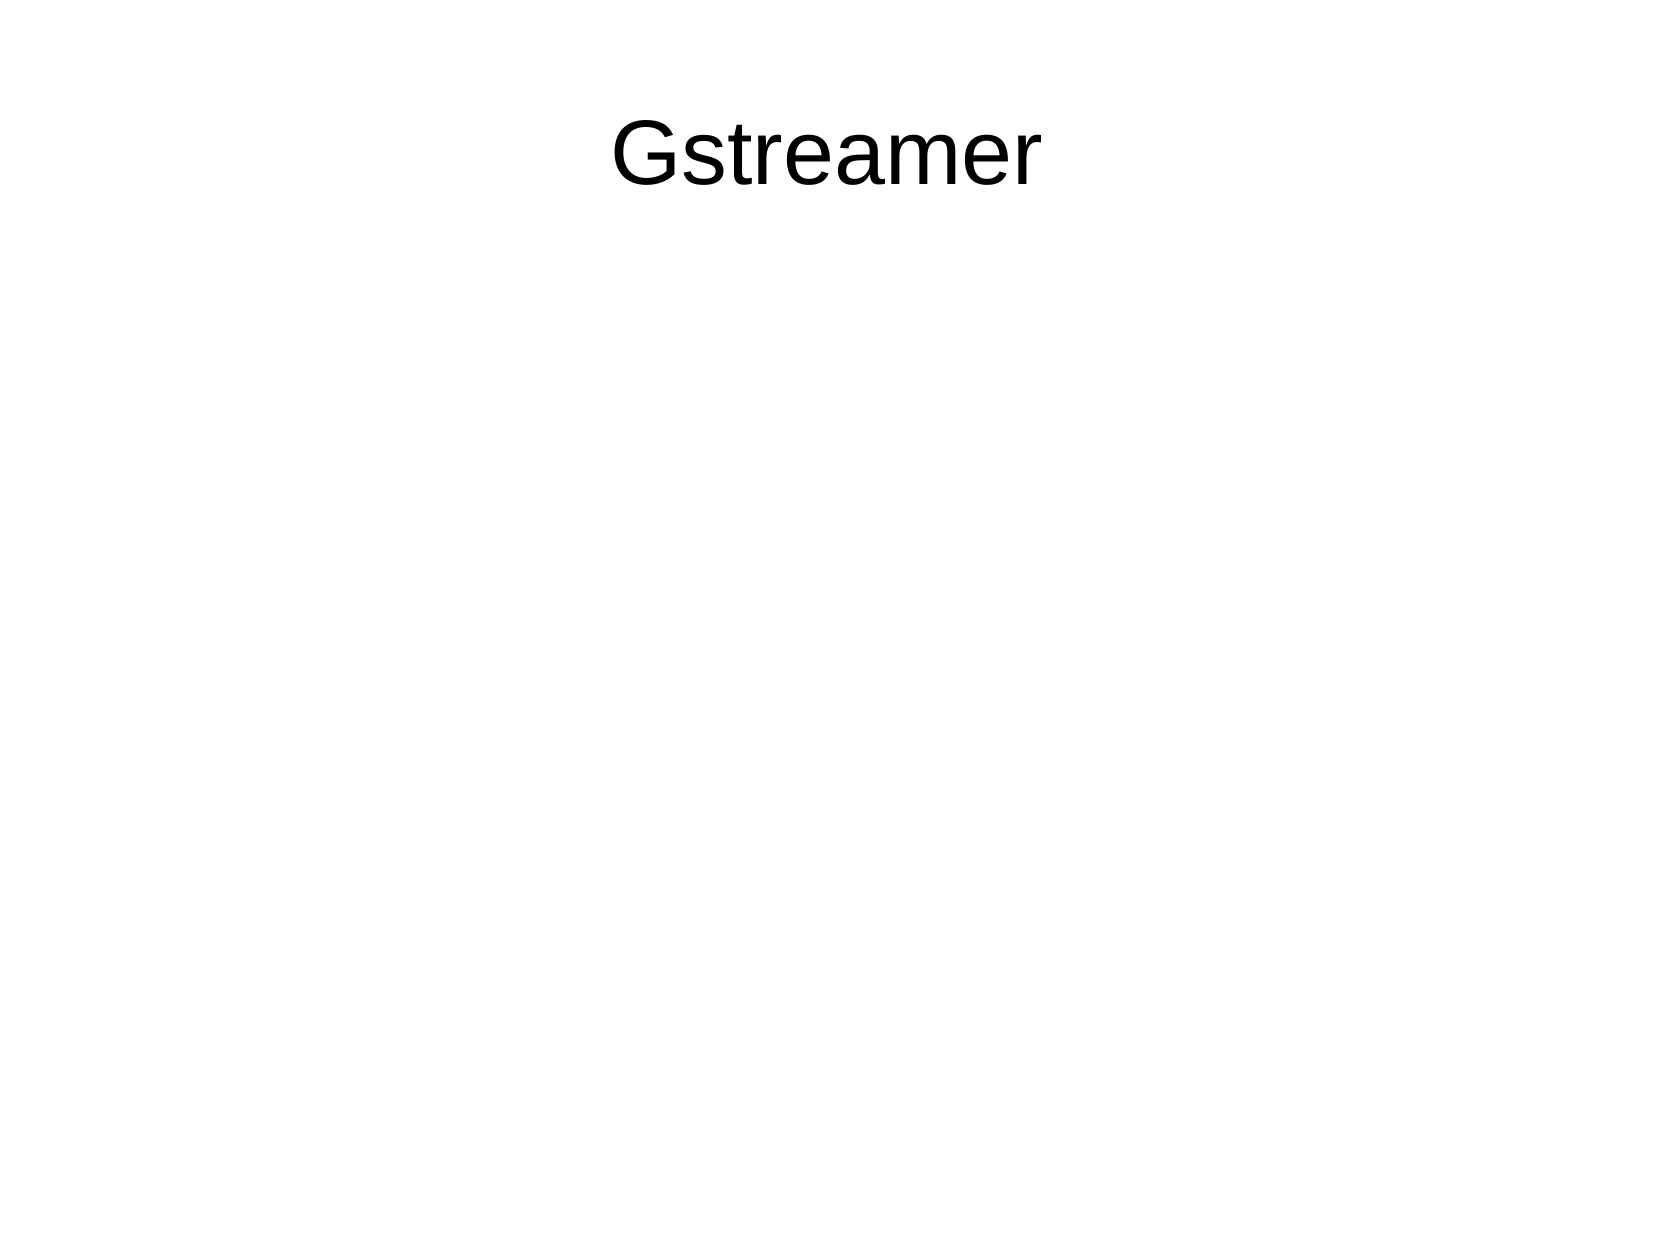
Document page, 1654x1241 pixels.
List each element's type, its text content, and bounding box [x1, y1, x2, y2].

title Gstreamer [82, 49, 1571, 257]
